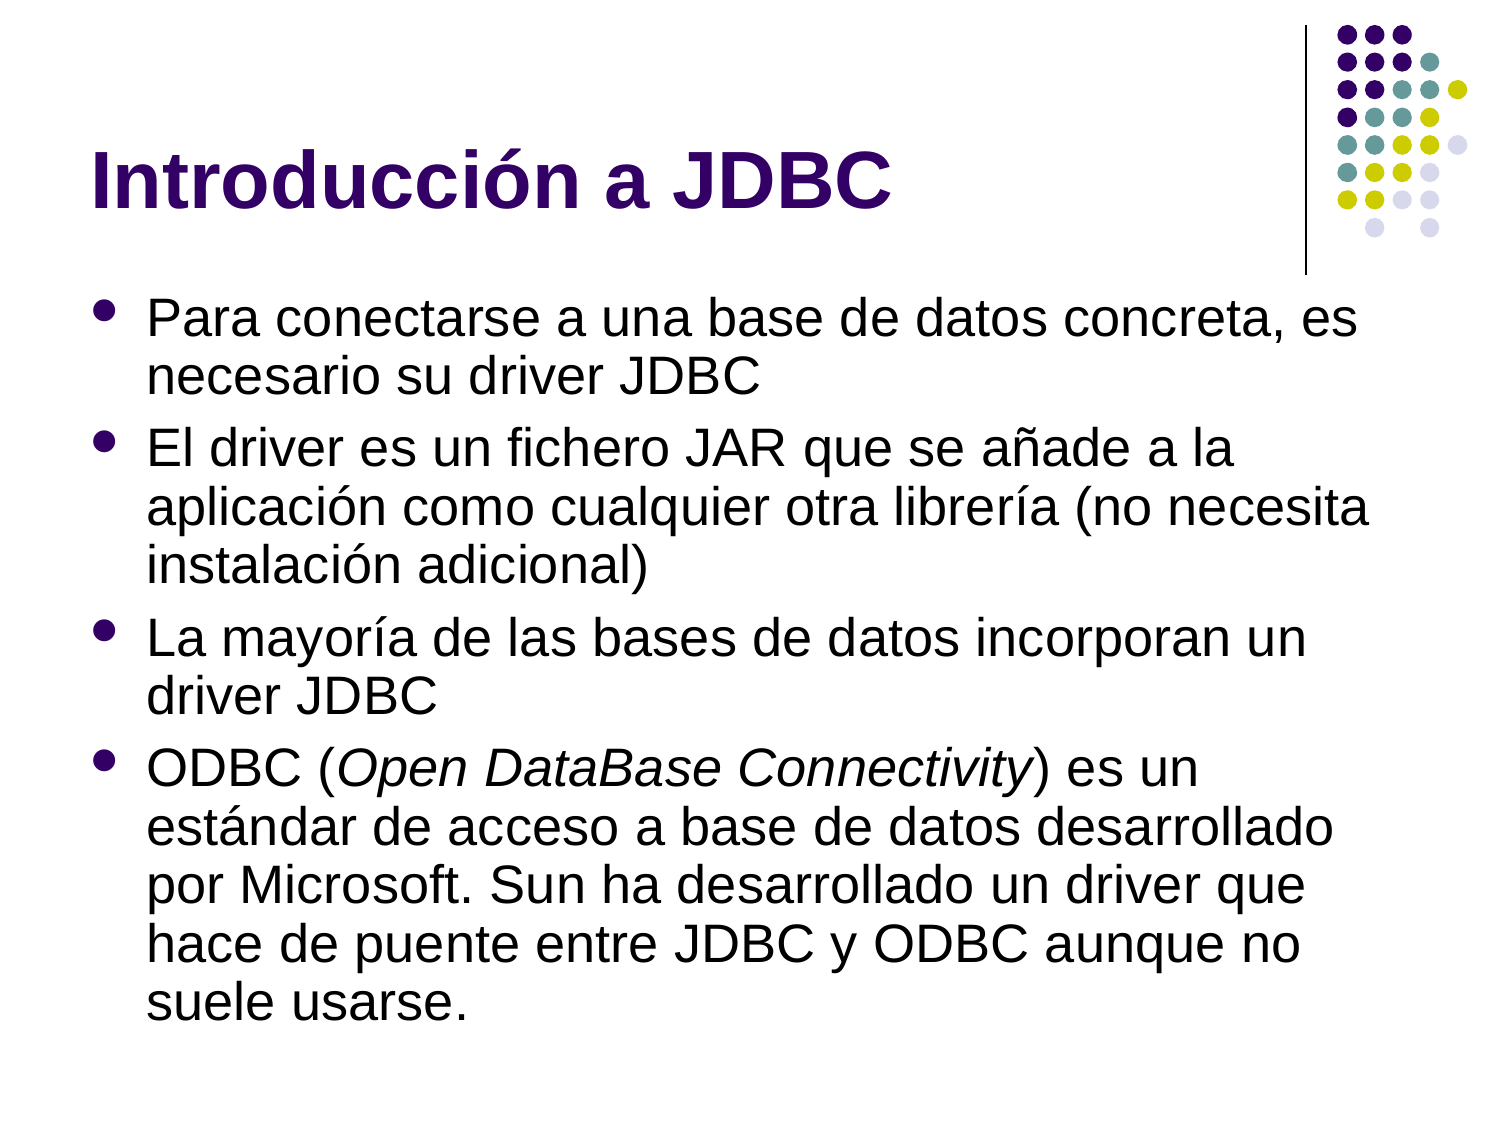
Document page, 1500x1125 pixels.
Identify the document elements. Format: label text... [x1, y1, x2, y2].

list Para conectarse a una base de datos concreta, es necesario su driver JDBC El driver es un fichero JAR que se añade a la aplicación como cualquier otra librería (no necesita instalación adicional) La mayoría de las bases de datos incorporan un driver JDBC ODBC (Open DataBase Connectivity) es un estándar de acceso a base de datos desarrollado por Microsoft. Sun ha desarrollado un driver que hace de puente entre JDBC y ODBC aunque no suele usarse. [75, 282, 1426, 1073]
title Introducción a JDBC [74, 20, 1313, 233]
